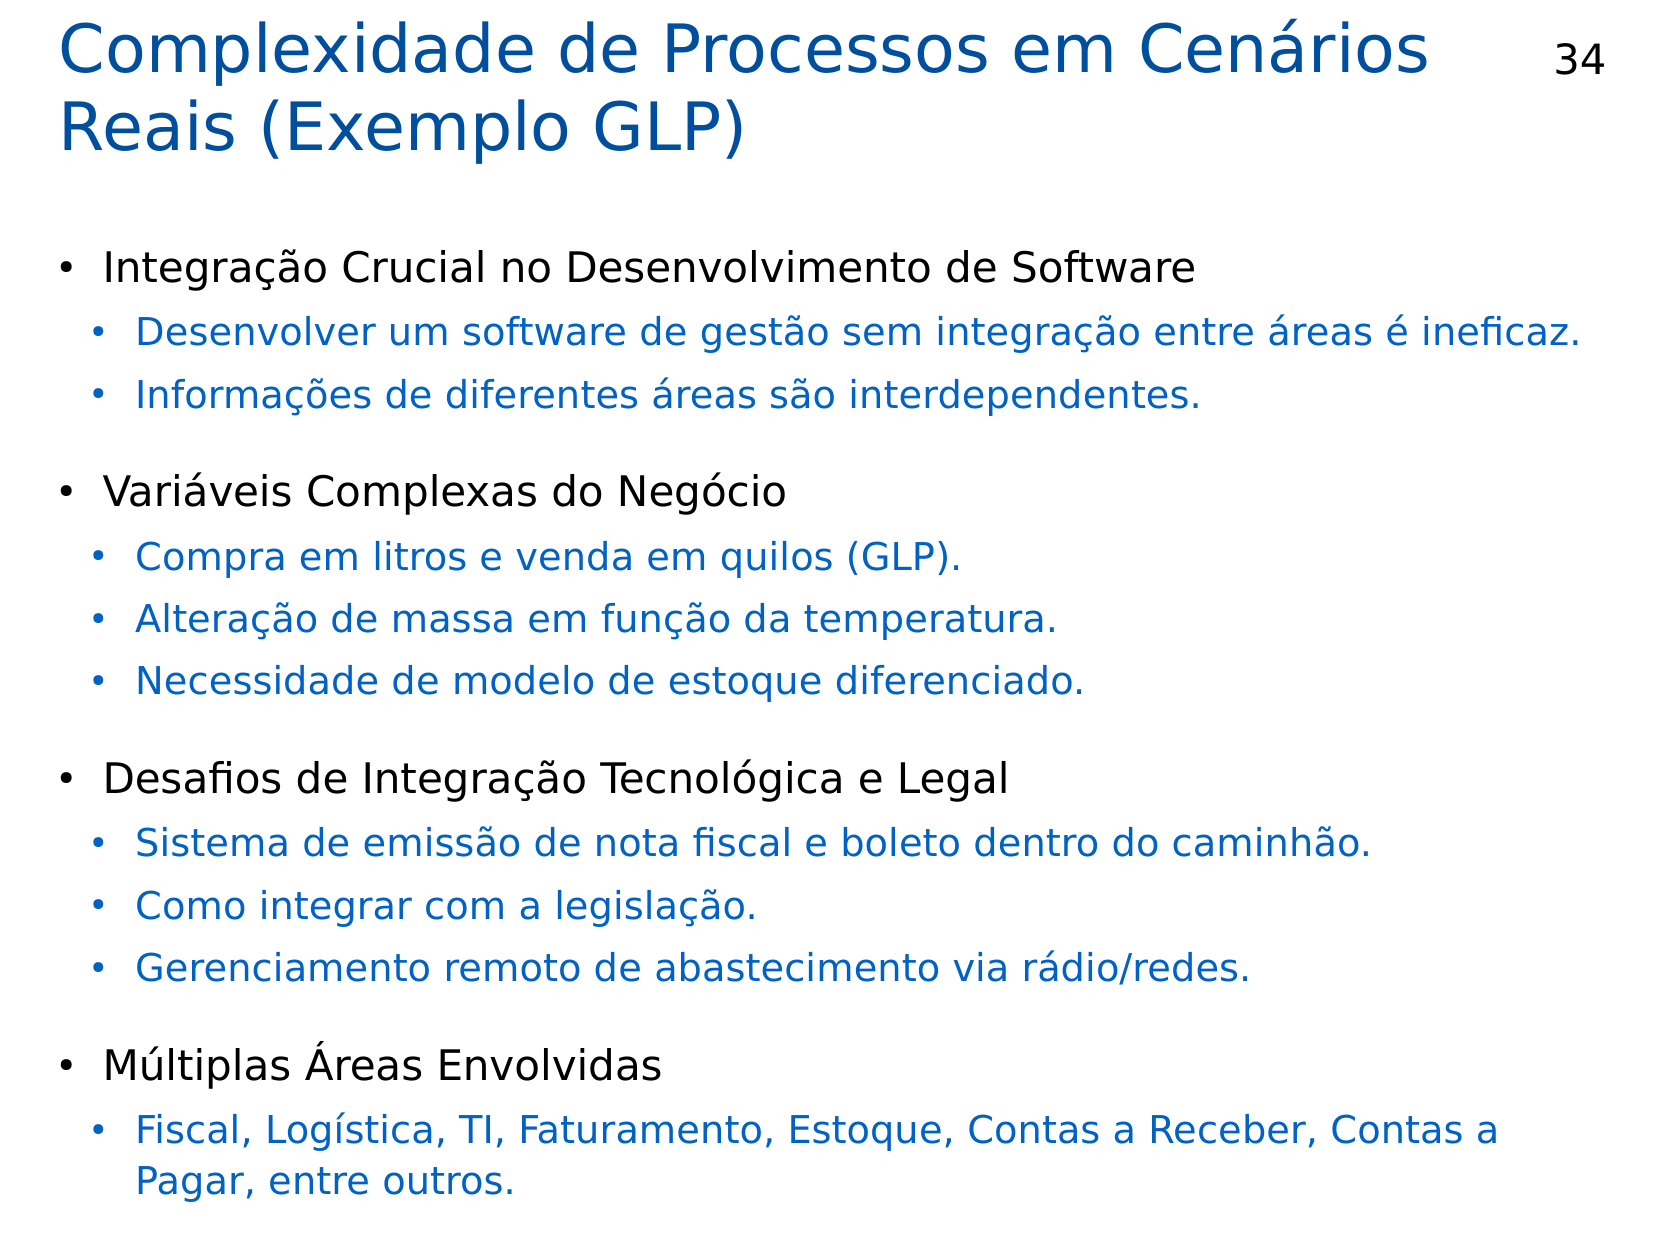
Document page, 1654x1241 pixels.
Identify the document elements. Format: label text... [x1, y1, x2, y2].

title Complexidade de Processos em Cenários Reais (Exemplo GLP) [59, 10, 1506, 167]
list Integração Crucial no Desenvolvimento de Software Desenvolver um software de gestão sem integração entre áreas é ineficaz. Informações de diferentes áreas são interdependentes. Variáveis Complexas do Negócio Compra em litros e venda em quilos (GLP). Alteração de massa em função da temperatura. Necessidade de modelo de estoque diferenciado. Desafios de Integração Tecnológica e Legal Sistema de emissão de nota fiscal e boleto dentro do caminhão. Como integrar com a legislação. Gerenciamento remoto de abastecimento via rádio/redes. Múltiplas Áreas Envolvidas Fiscal, Logística, TI, Faturamento, Estoque, Contas a Receber, Contas a Pagar, entre outros. [59, 236, 1595, 1211]
